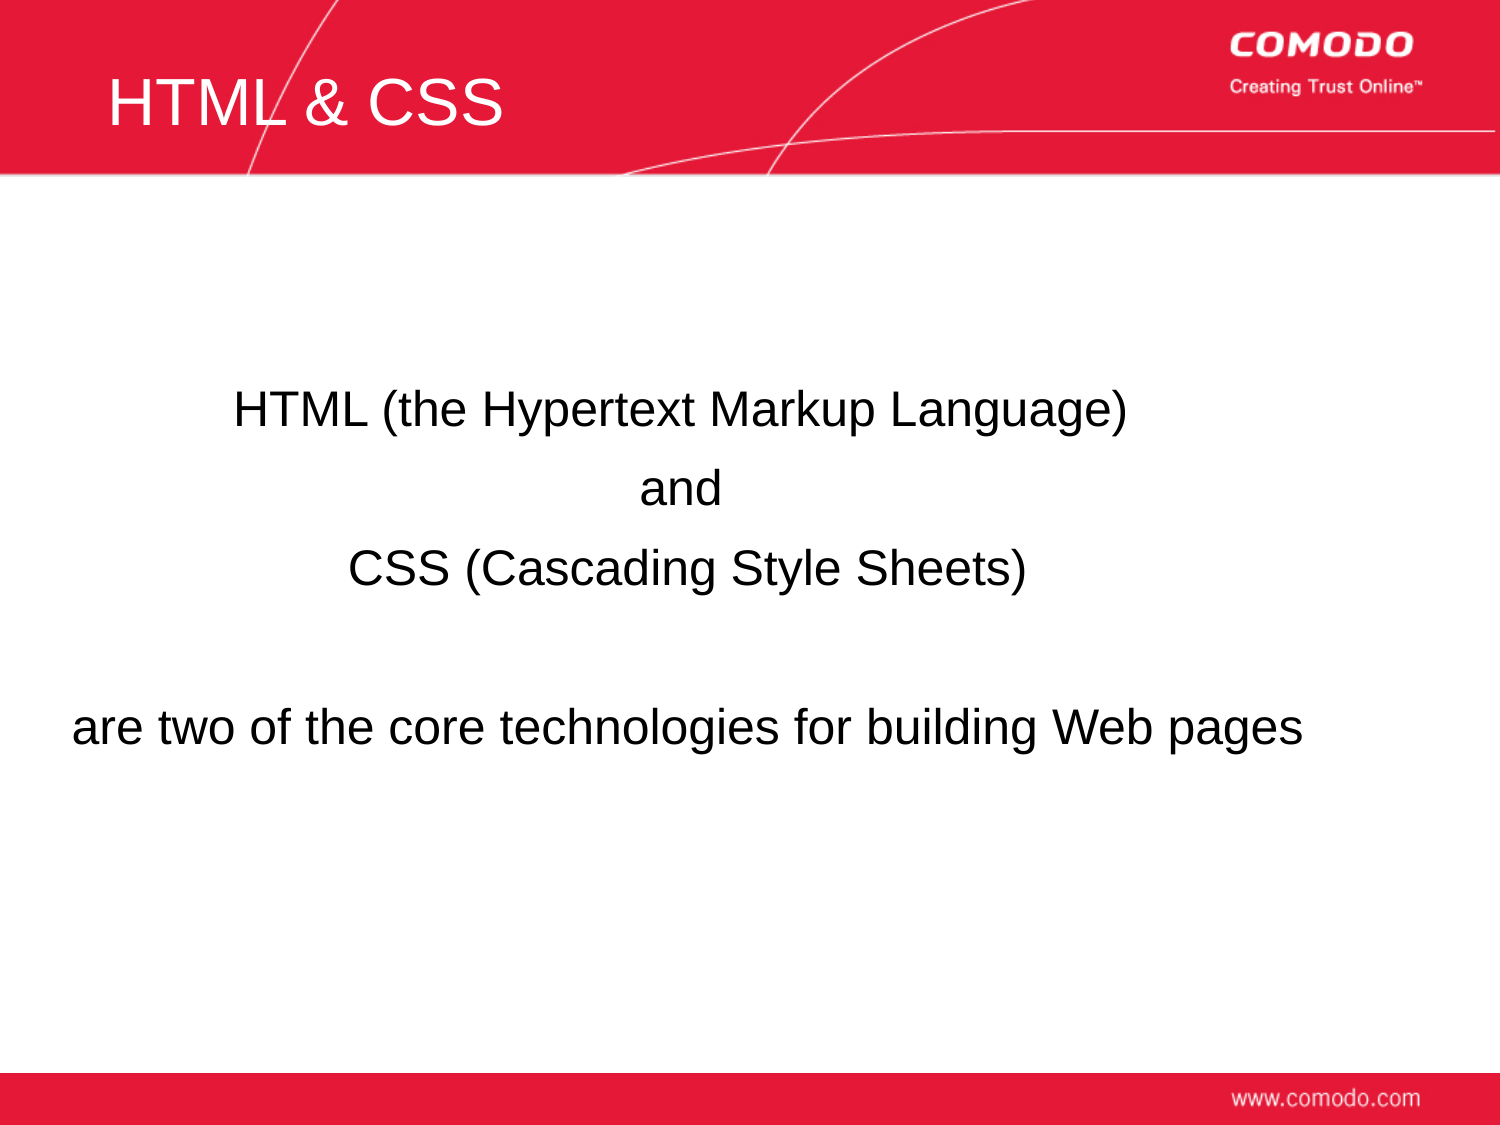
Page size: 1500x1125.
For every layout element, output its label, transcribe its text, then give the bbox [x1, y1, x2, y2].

picture [0, 0, 1500, 176]
text_box HTML & CSS [71, 37, 1201, 170]
text_box HTML (the Hypertext Markup Language) and CSS (Cascading Style Sheets) are two of the core technologies for building Web pages [71, 377, 1421, 1005]
picture [0, 1073, 1500, 1125]
